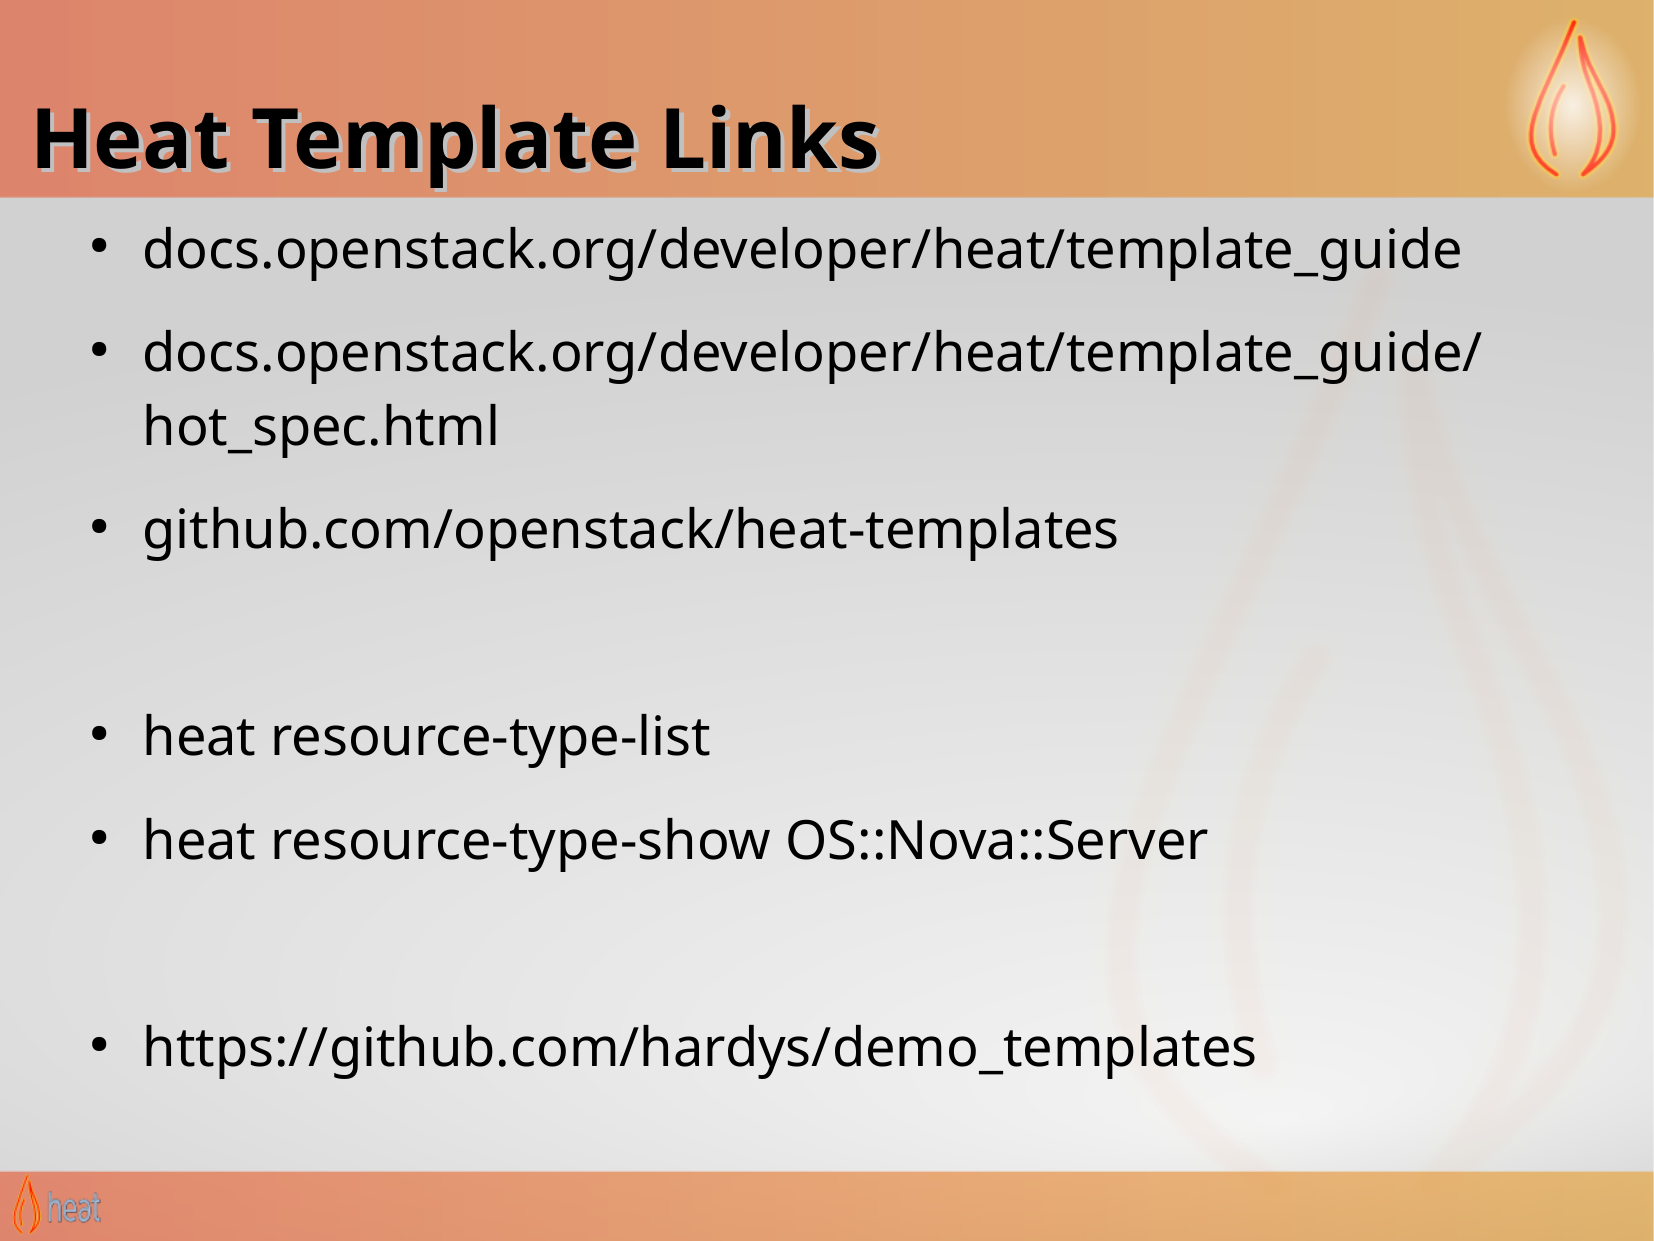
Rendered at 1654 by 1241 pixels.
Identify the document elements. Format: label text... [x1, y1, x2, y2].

title Heat Template Links [30, 23, 1606, 249]
picture [0, 0, 1654, 1241]
list docs.openstack.org/developer/heat/template_guide docs.openstack.org/developer/heat/template_guide/hot_spec.html github.com/openstack/heat-templates heat resource-type-list heat resource-type-show OS::Nova::Server https://github.com/hardys/demo_templates [71, 210, 1561, 1166]
